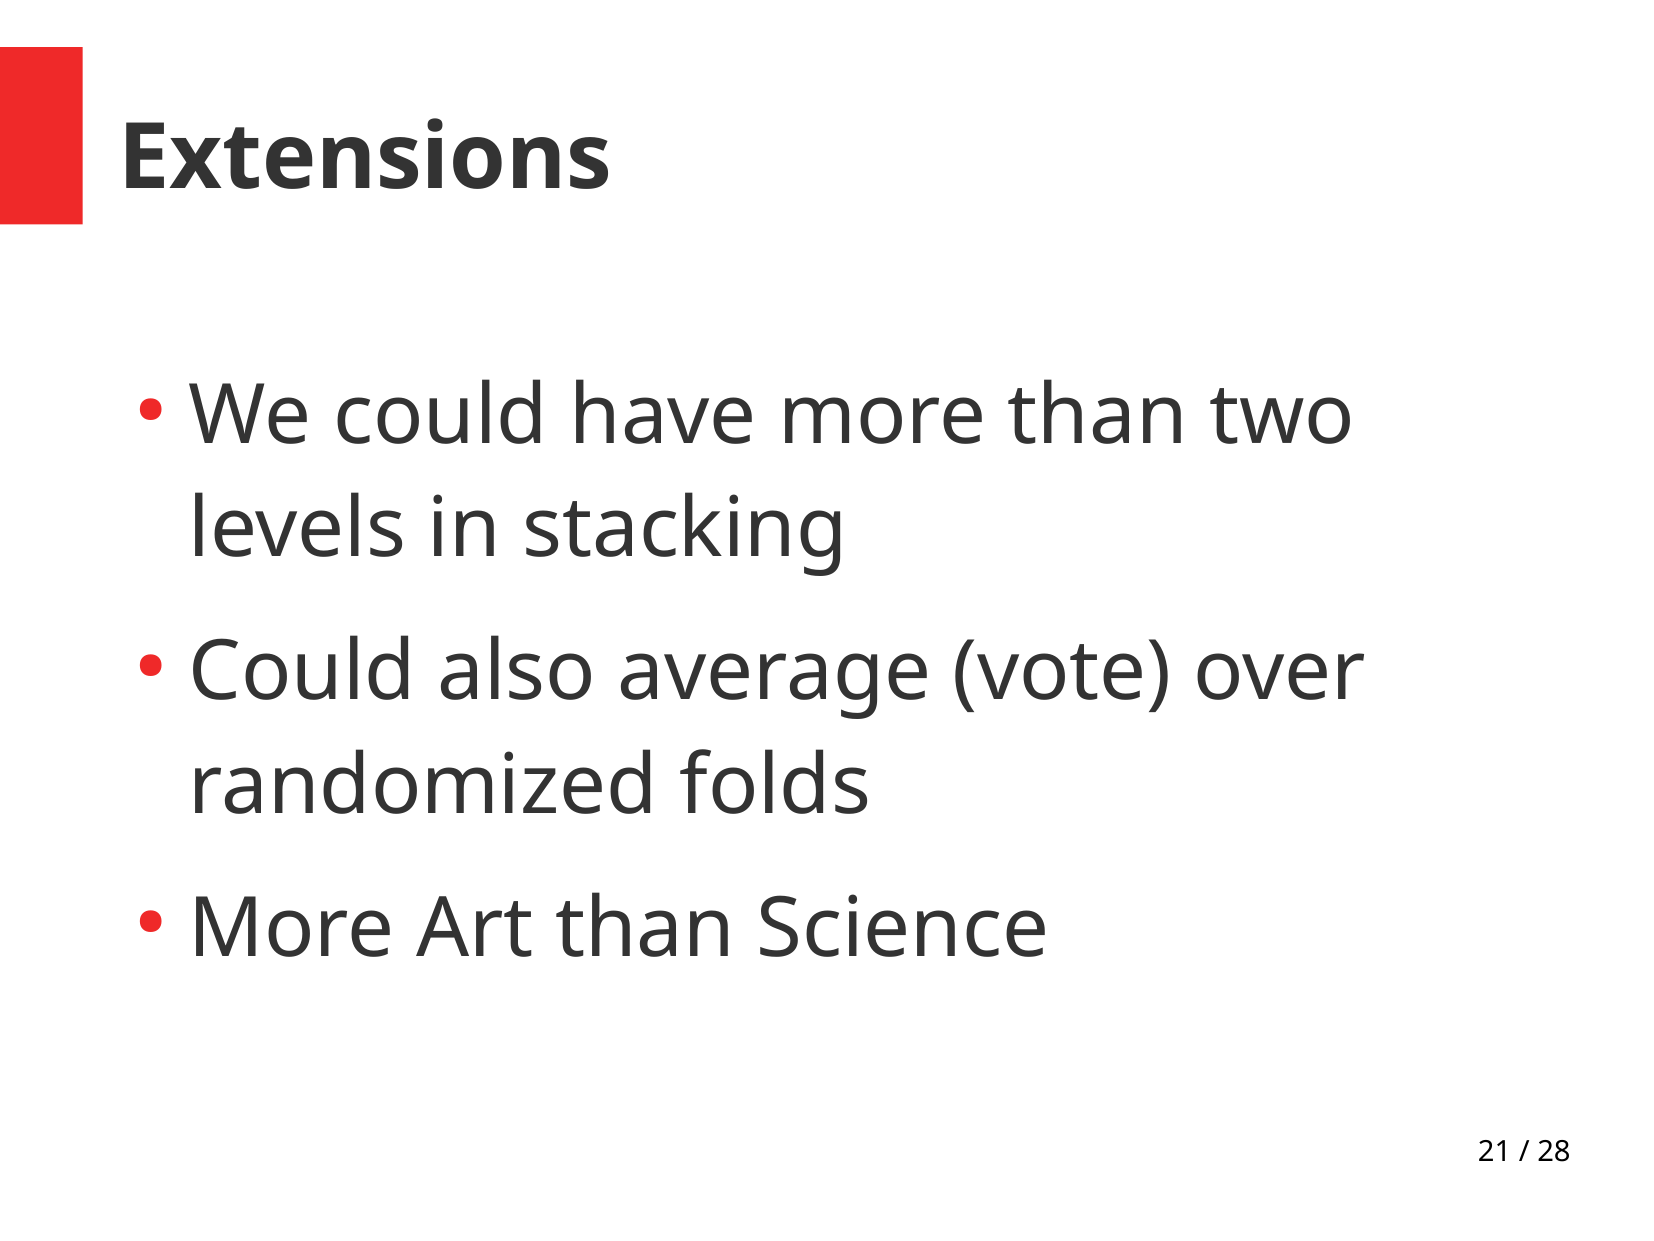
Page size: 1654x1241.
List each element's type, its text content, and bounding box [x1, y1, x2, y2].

list We could have more than two levels in stacking Could also average (vote) over randomized folds More Art than Science [118, 354, 1536, 1074]
title Extensions [118, 49, 1571, 257]
